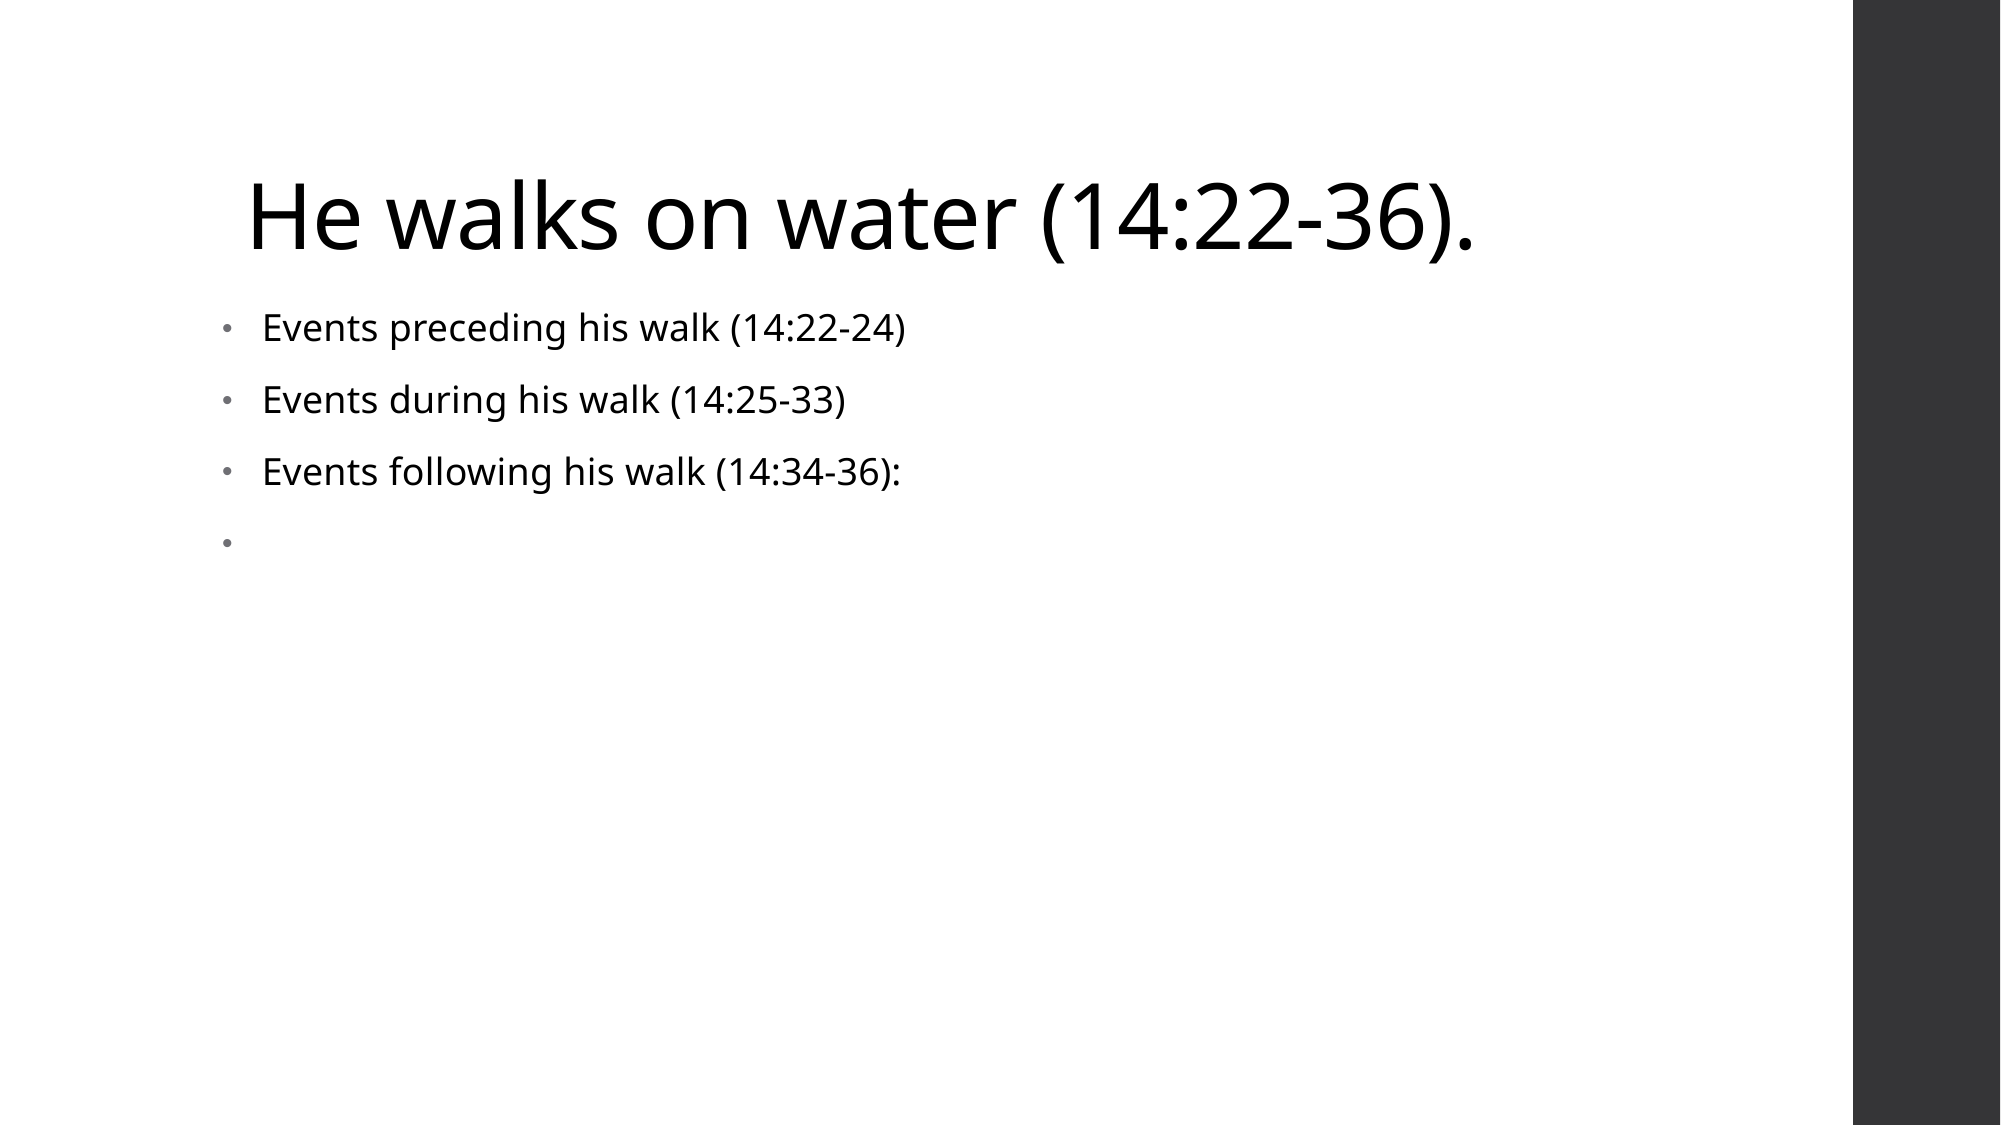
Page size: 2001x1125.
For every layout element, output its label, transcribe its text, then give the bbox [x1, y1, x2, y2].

list Events preceding his walk (14:22-24) Events during his walk (14:25-33) Events following his walk (14:34-36): [206, 299, 1617, 1014]
title He walks on water (14:22-36). [206, 60, 1797, 278]
